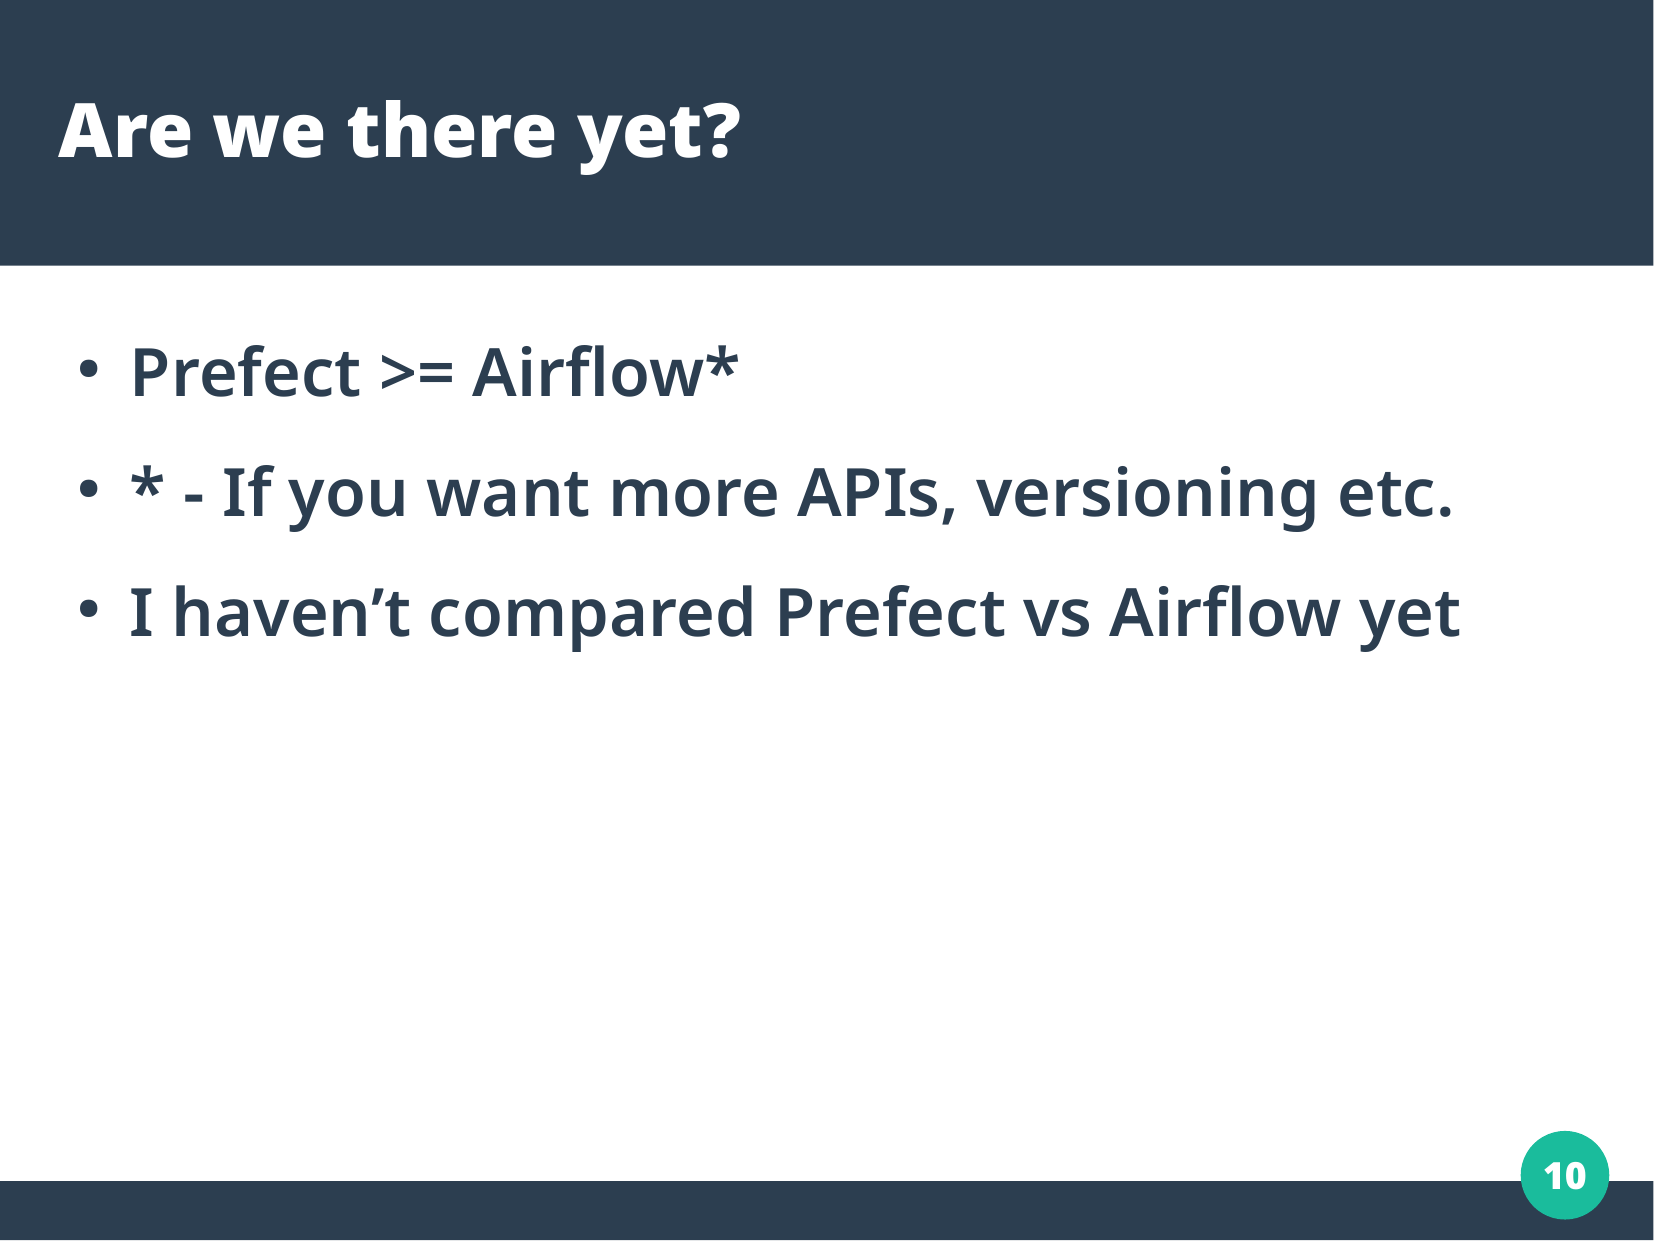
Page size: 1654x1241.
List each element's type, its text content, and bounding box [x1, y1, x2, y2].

list Prefect >= Airflow* * - If you want more APIs, versioning etc. I haven’t compared Prefect vs Airflow yet [59, 324, 1595, 1152]
title Are we there yet? [59, 49, 1595, 207]
